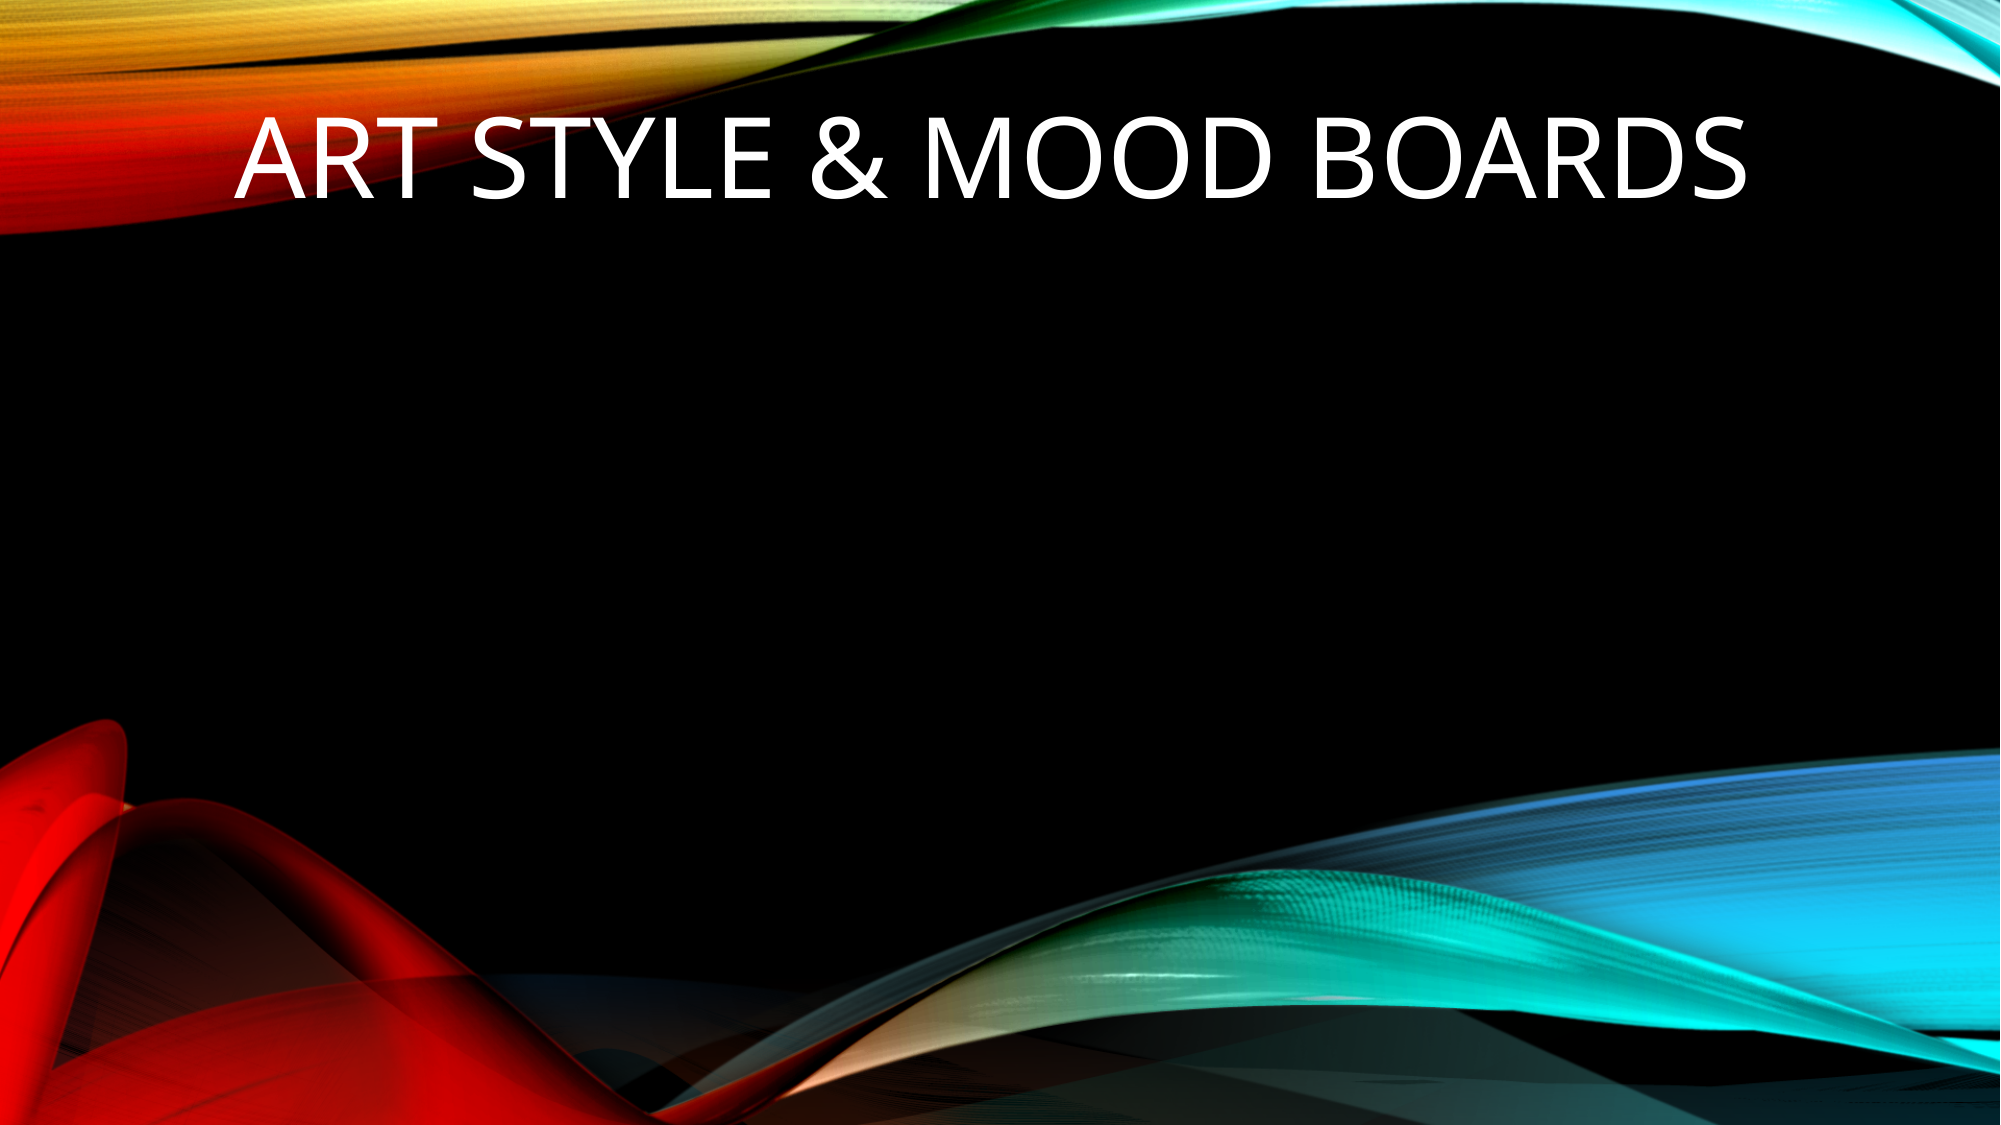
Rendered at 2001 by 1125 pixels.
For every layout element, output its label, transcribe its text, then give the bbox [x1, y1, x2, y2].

title Art Style & Mood Boards [219, 87, 1781, 231]
